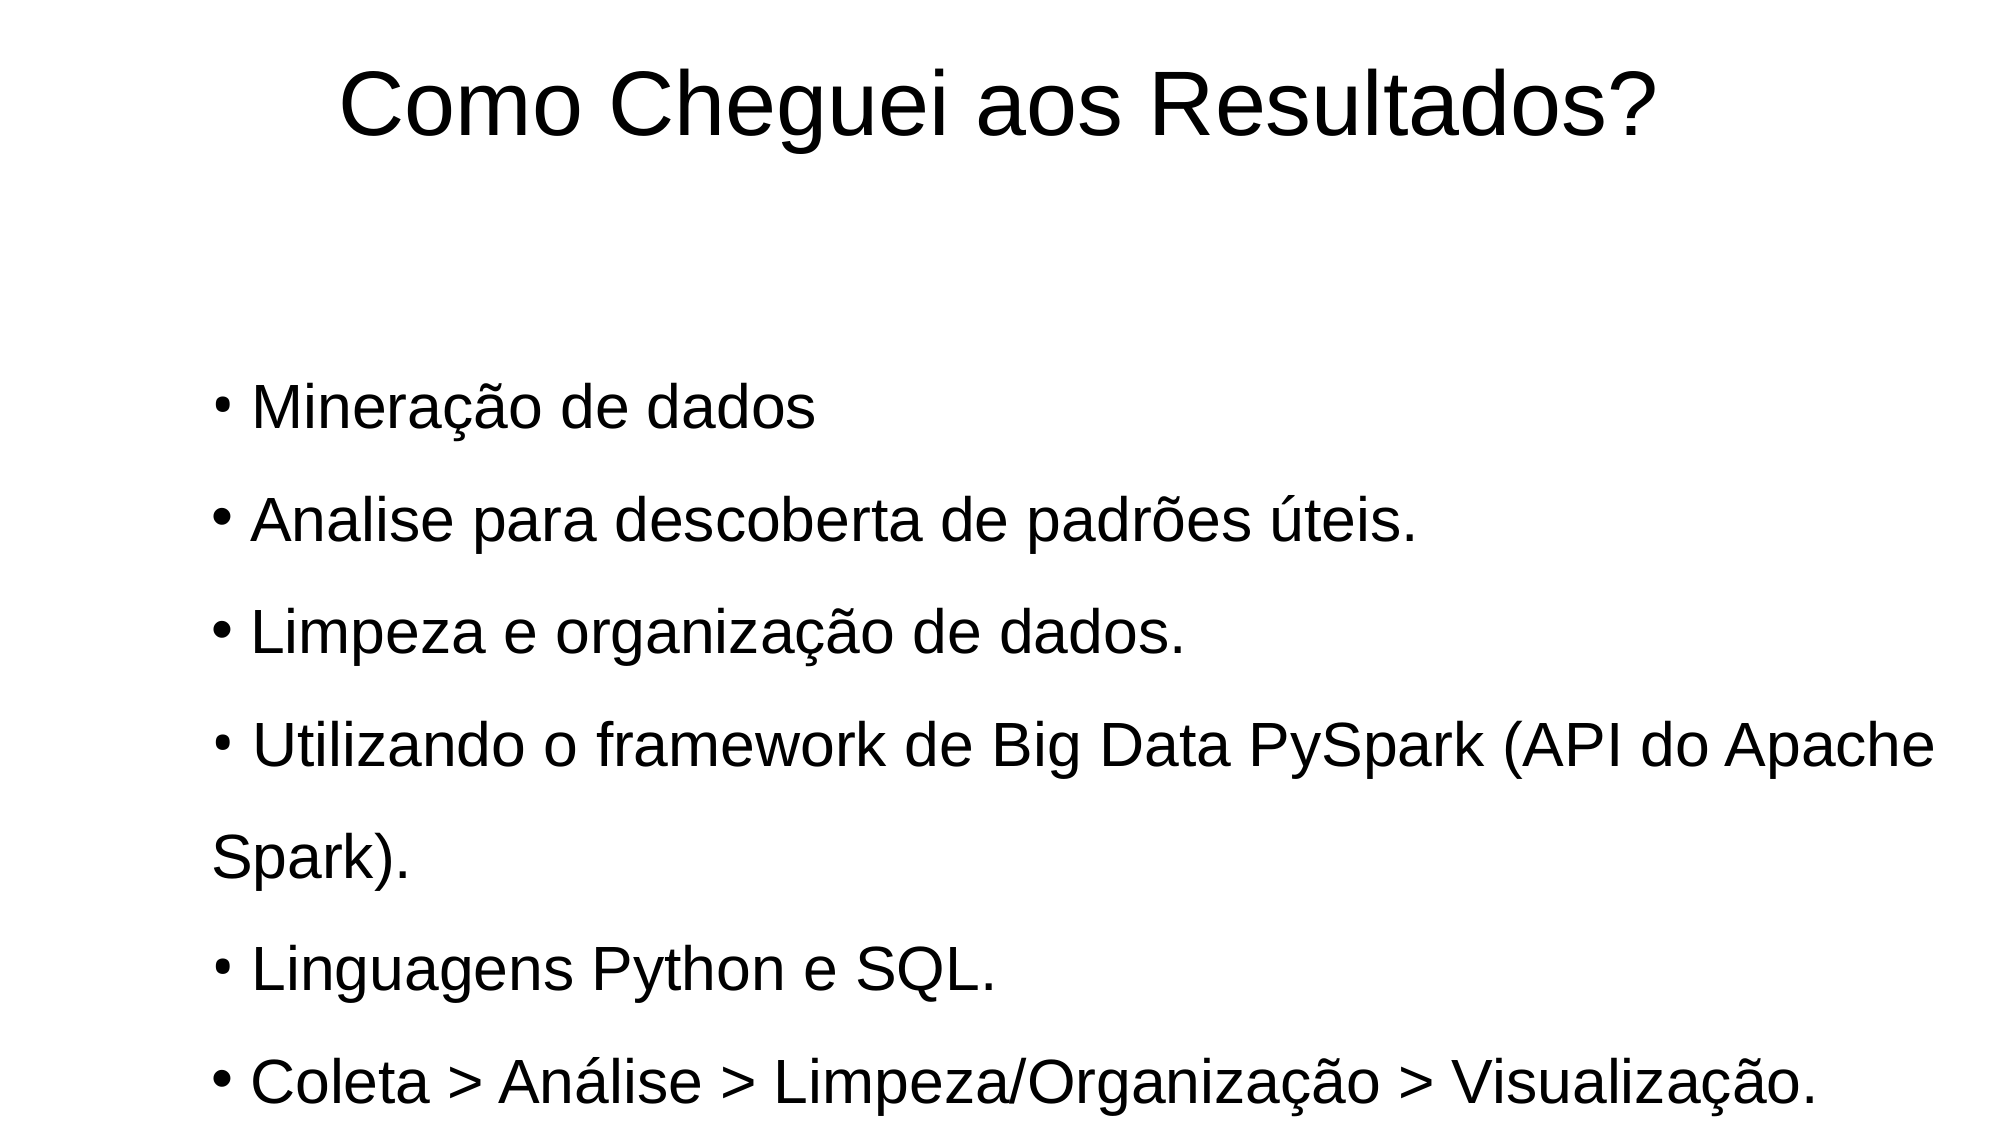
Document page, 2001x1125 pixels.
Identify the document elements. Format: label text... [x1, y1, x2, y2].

list Mineração de dados Analise para descoberta de padrões úteis. Limpeza e organização de dados. Utilizando o framework de Big Data PySpark (API do Apache Spark). Linguagens Python e SQL. Coleta > Análise > Limpeza/Organização > Visualização. [46, 324, 1954, 1121]
title Como Cheguei aos Resultados? [323, 1, 1677, 211]
